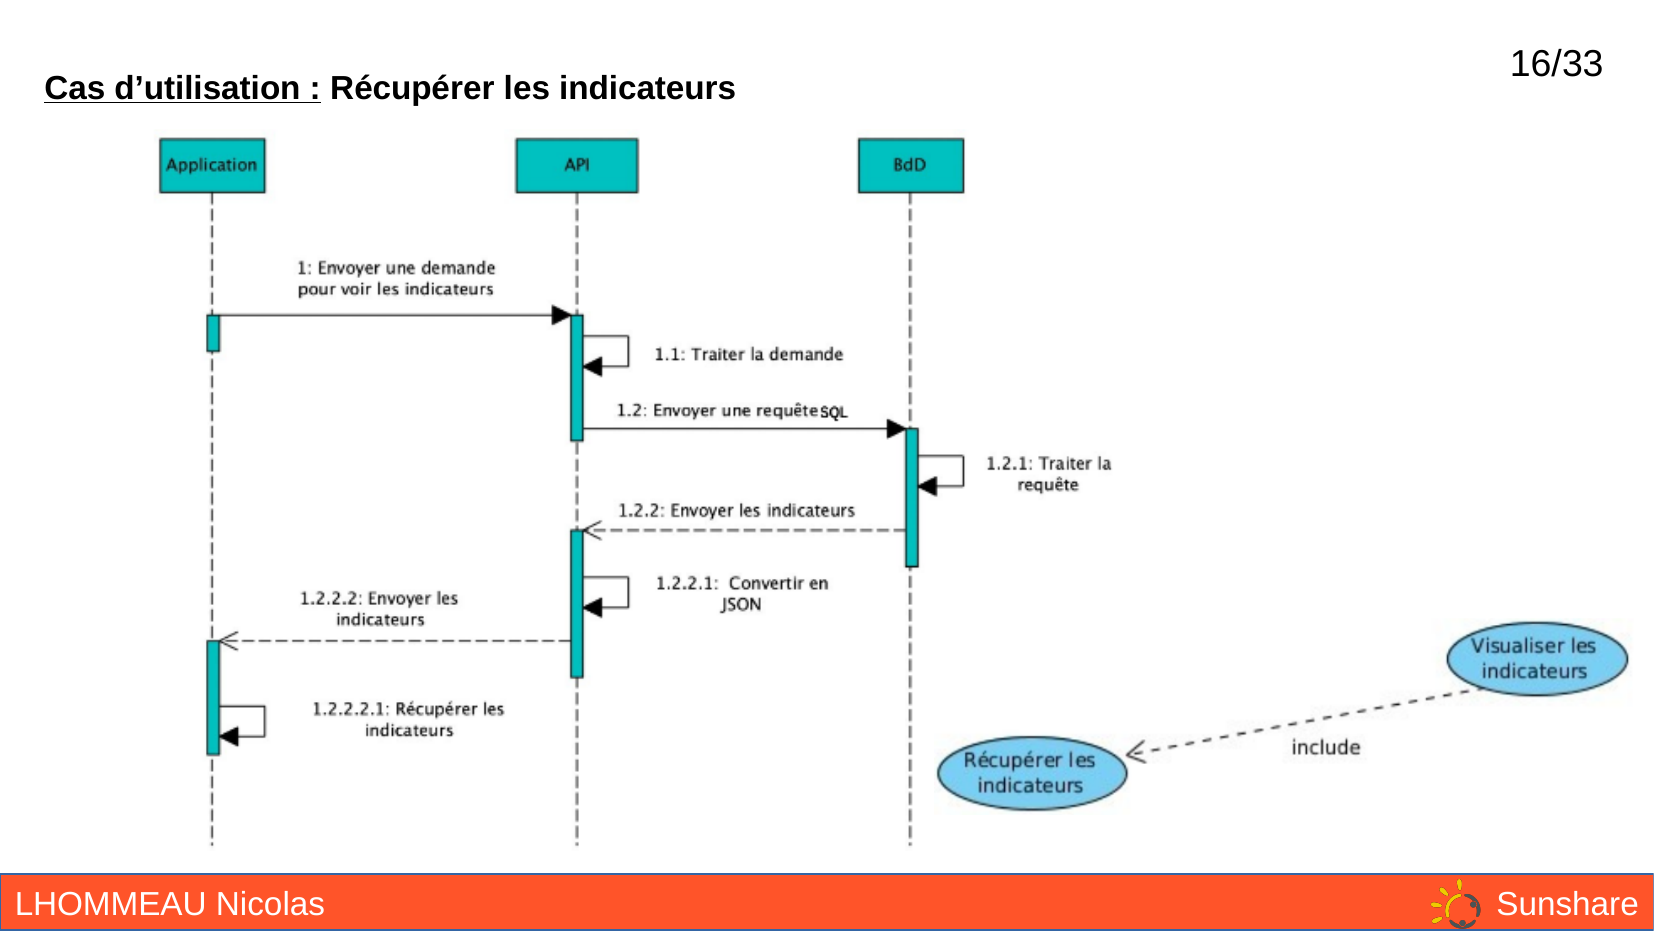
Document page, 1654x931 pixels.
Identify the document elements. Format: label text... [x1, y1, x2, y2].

picture [146, 128, 1638, 851]
picture [1429, 877, 1483, 931]
text_box Cas d’utilisation : Récupérer les indicateurs [29, 58, 1134, 118]
